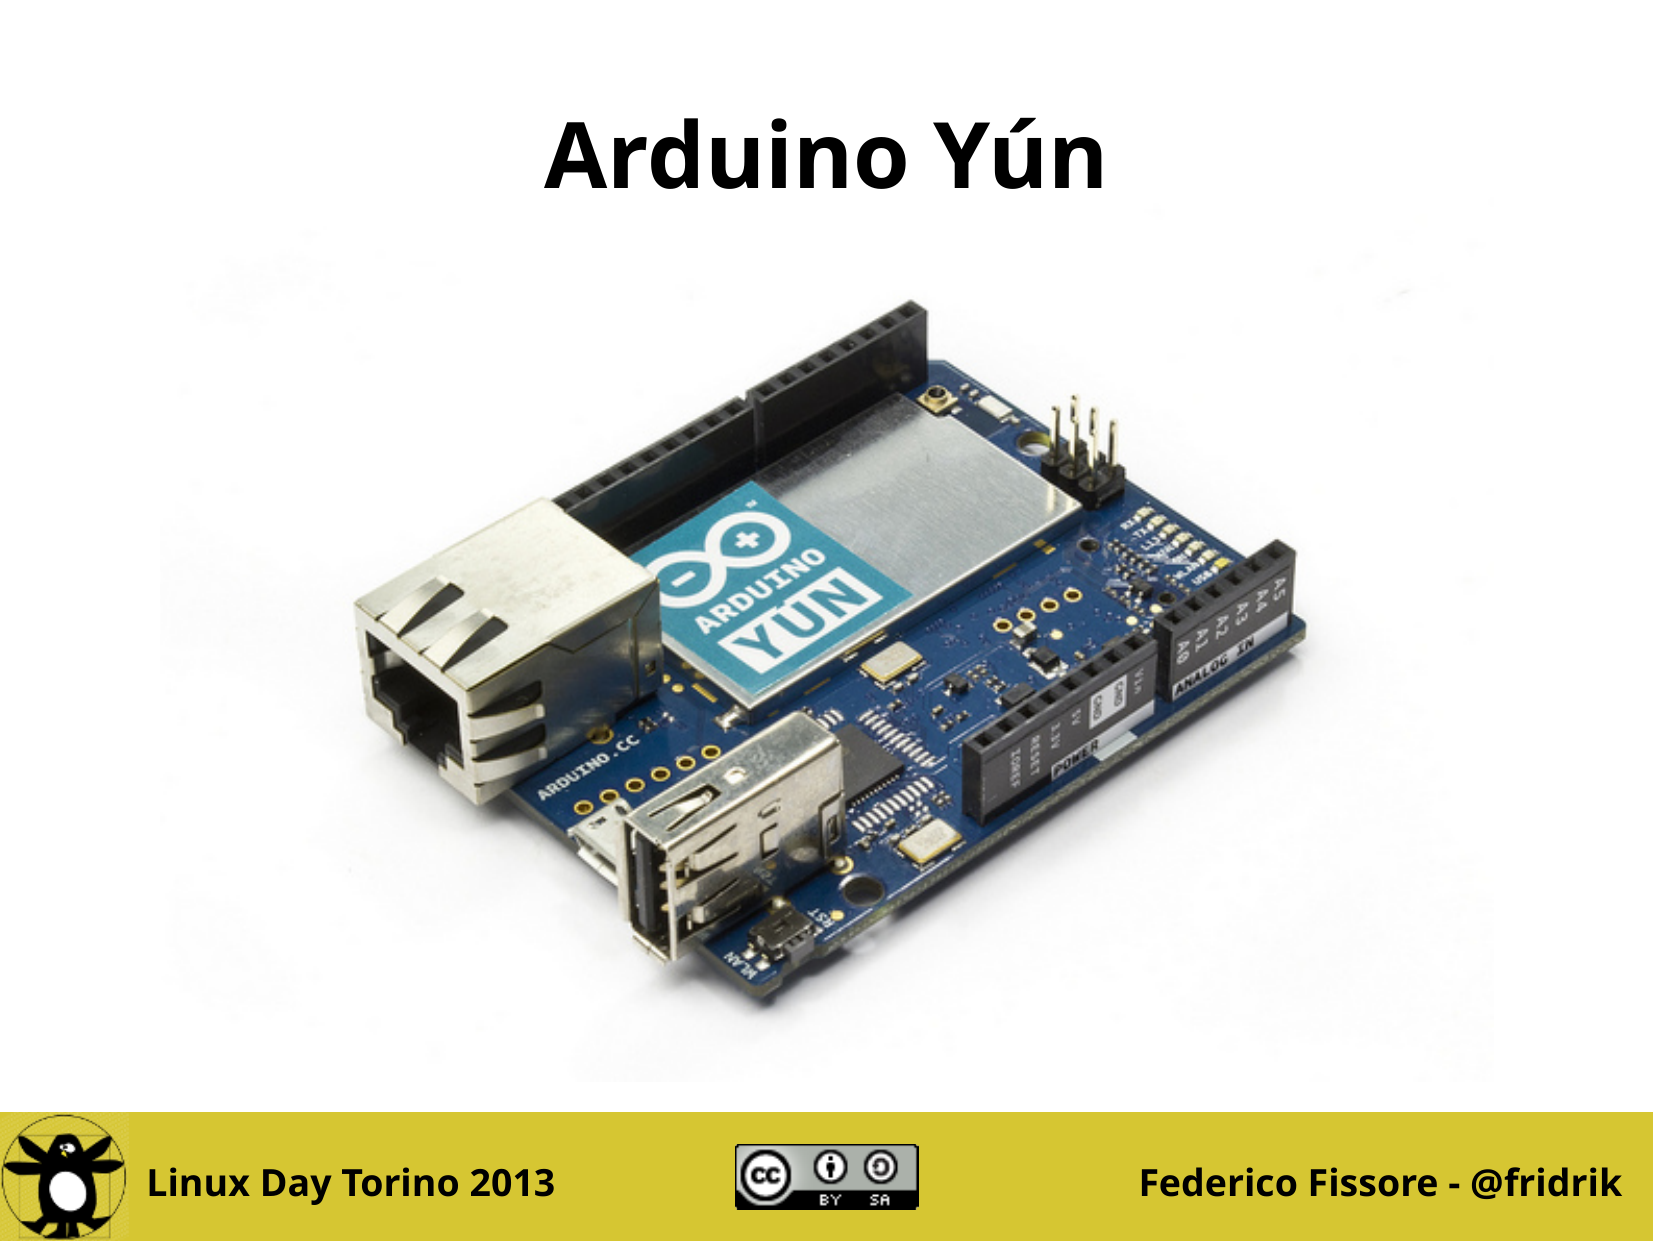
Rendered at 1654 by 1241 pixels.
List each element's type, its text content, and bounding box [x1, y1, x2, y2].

text_box Linux Day Torino 2013 [131, 1148, 553, 1206]
picture [0, 1112, 1653, 1241]
text_box Federico Fissore - @fridrik [1123, 1148, 1627, 1206]
picture [160, 194, 1494, 1082]
title Arduino Yún [82, 49, 1571, 257]
